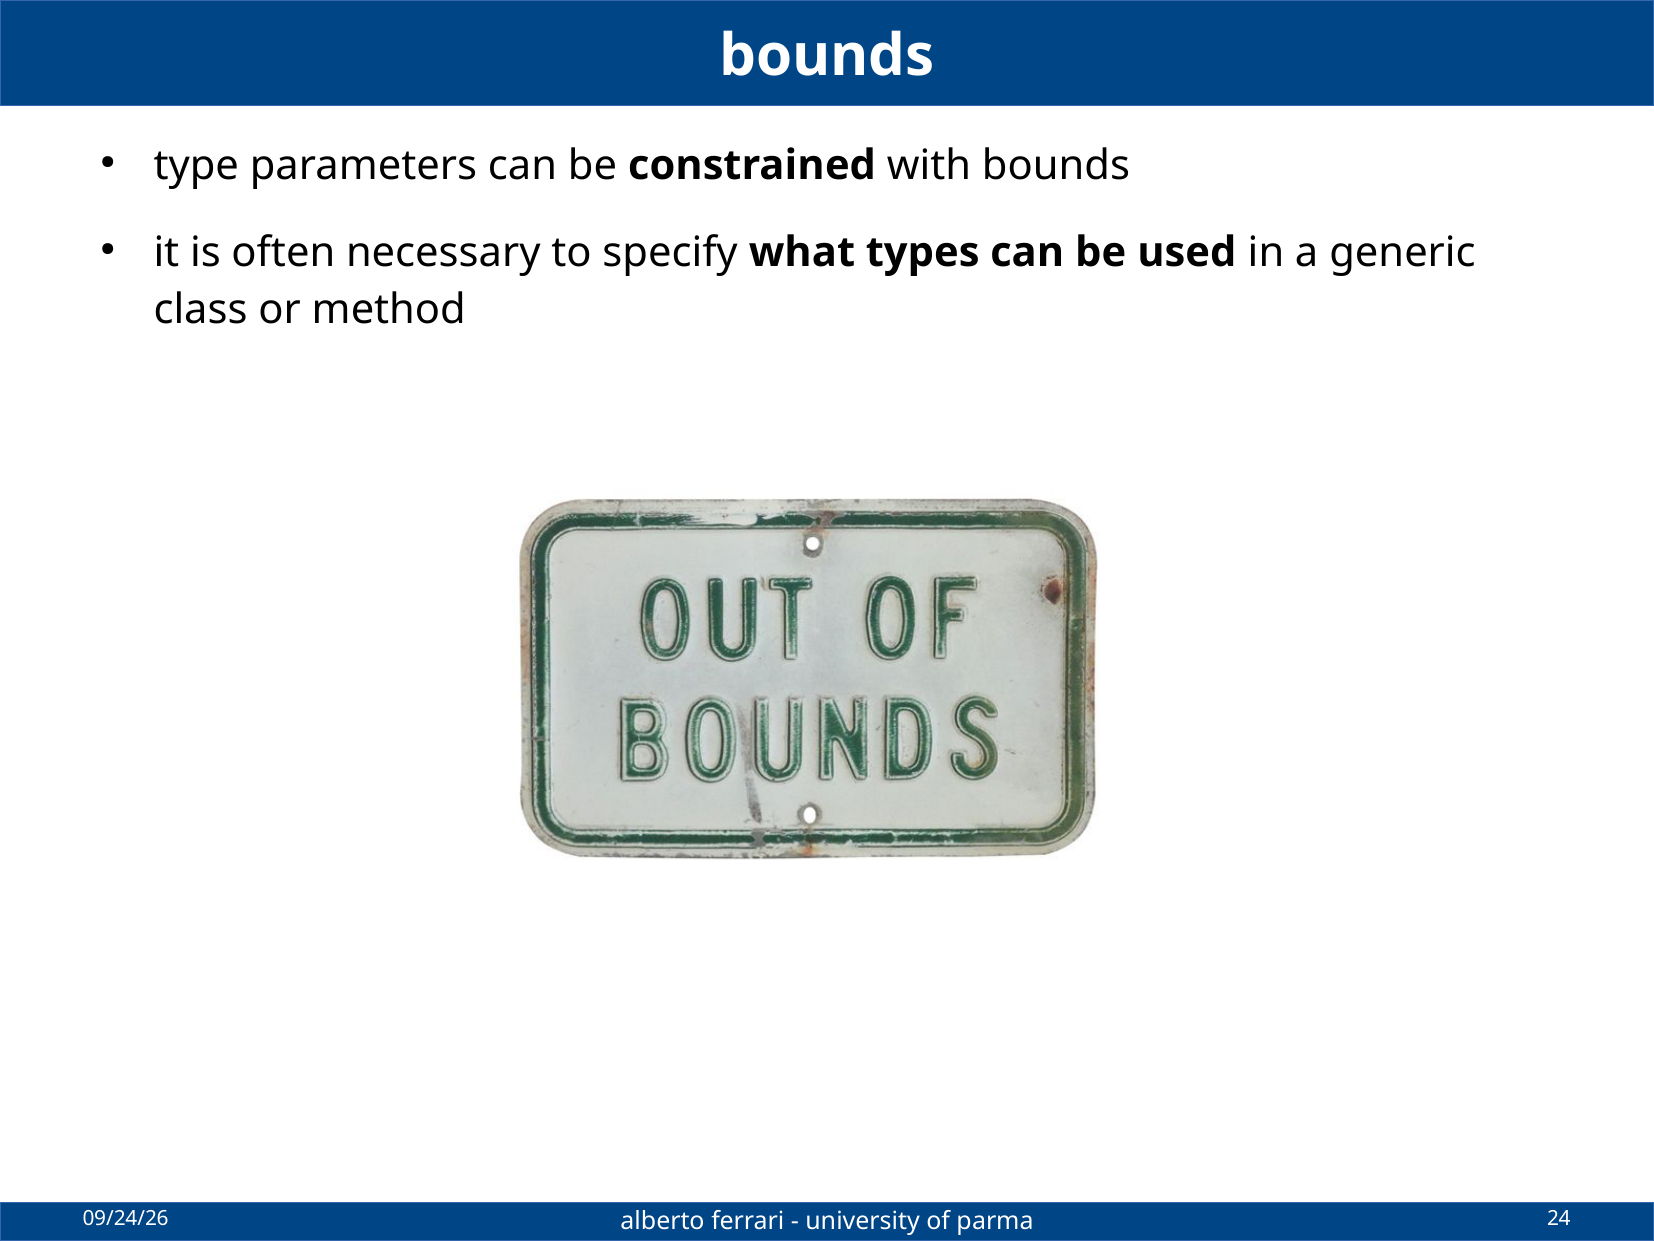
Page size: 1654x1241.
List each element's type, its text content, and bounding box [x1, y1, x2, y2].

list type parameters can be constrained with bounds it is often necessary to specify what types can be used in a generic class or method [82, 135, 1571, 855]
title bounds [0, 0, 1654, 106]
picture [512, 389, 1104, 981]
